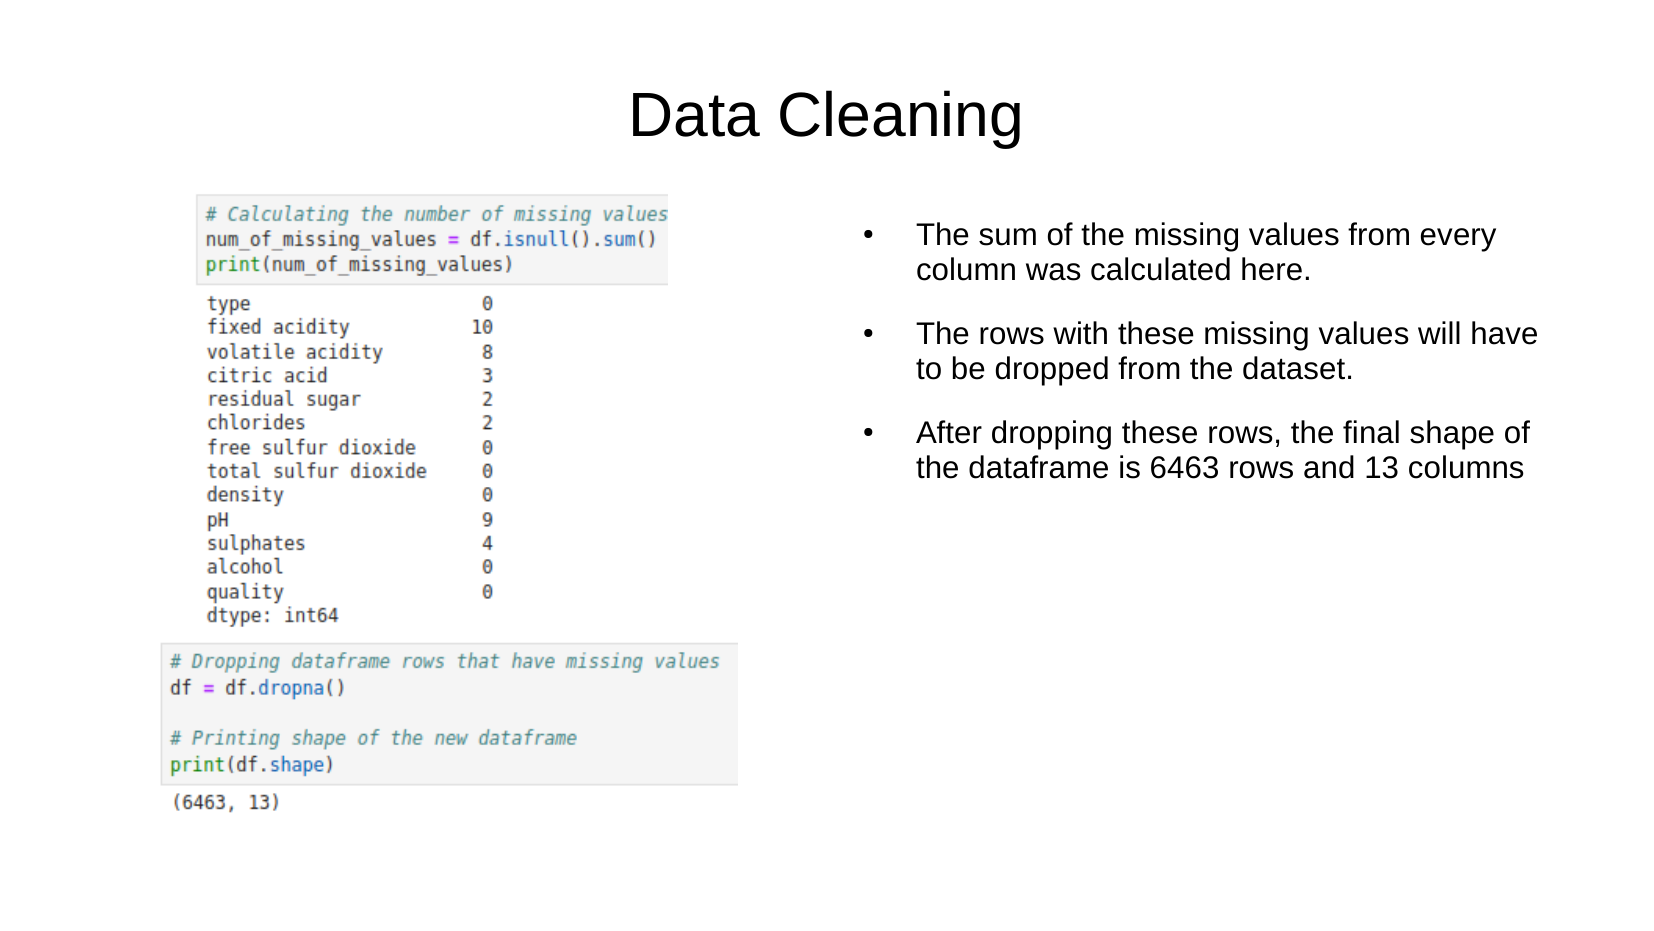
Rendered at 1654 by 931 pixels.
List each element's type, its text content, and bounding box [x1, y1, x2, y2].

title Data Cleaning [82, 37, 1571, 193]
picture [150, 640, 738, 826]
picture [187, 182, 668, 638]
list The sum of the missing values from every column was calculated here. The rows with these missing values will have to be dropped from the dataset. After dropping these rows, the final shape of the dataframe is 6463 rows and 13 columns [845, 217, 1572, 758]
